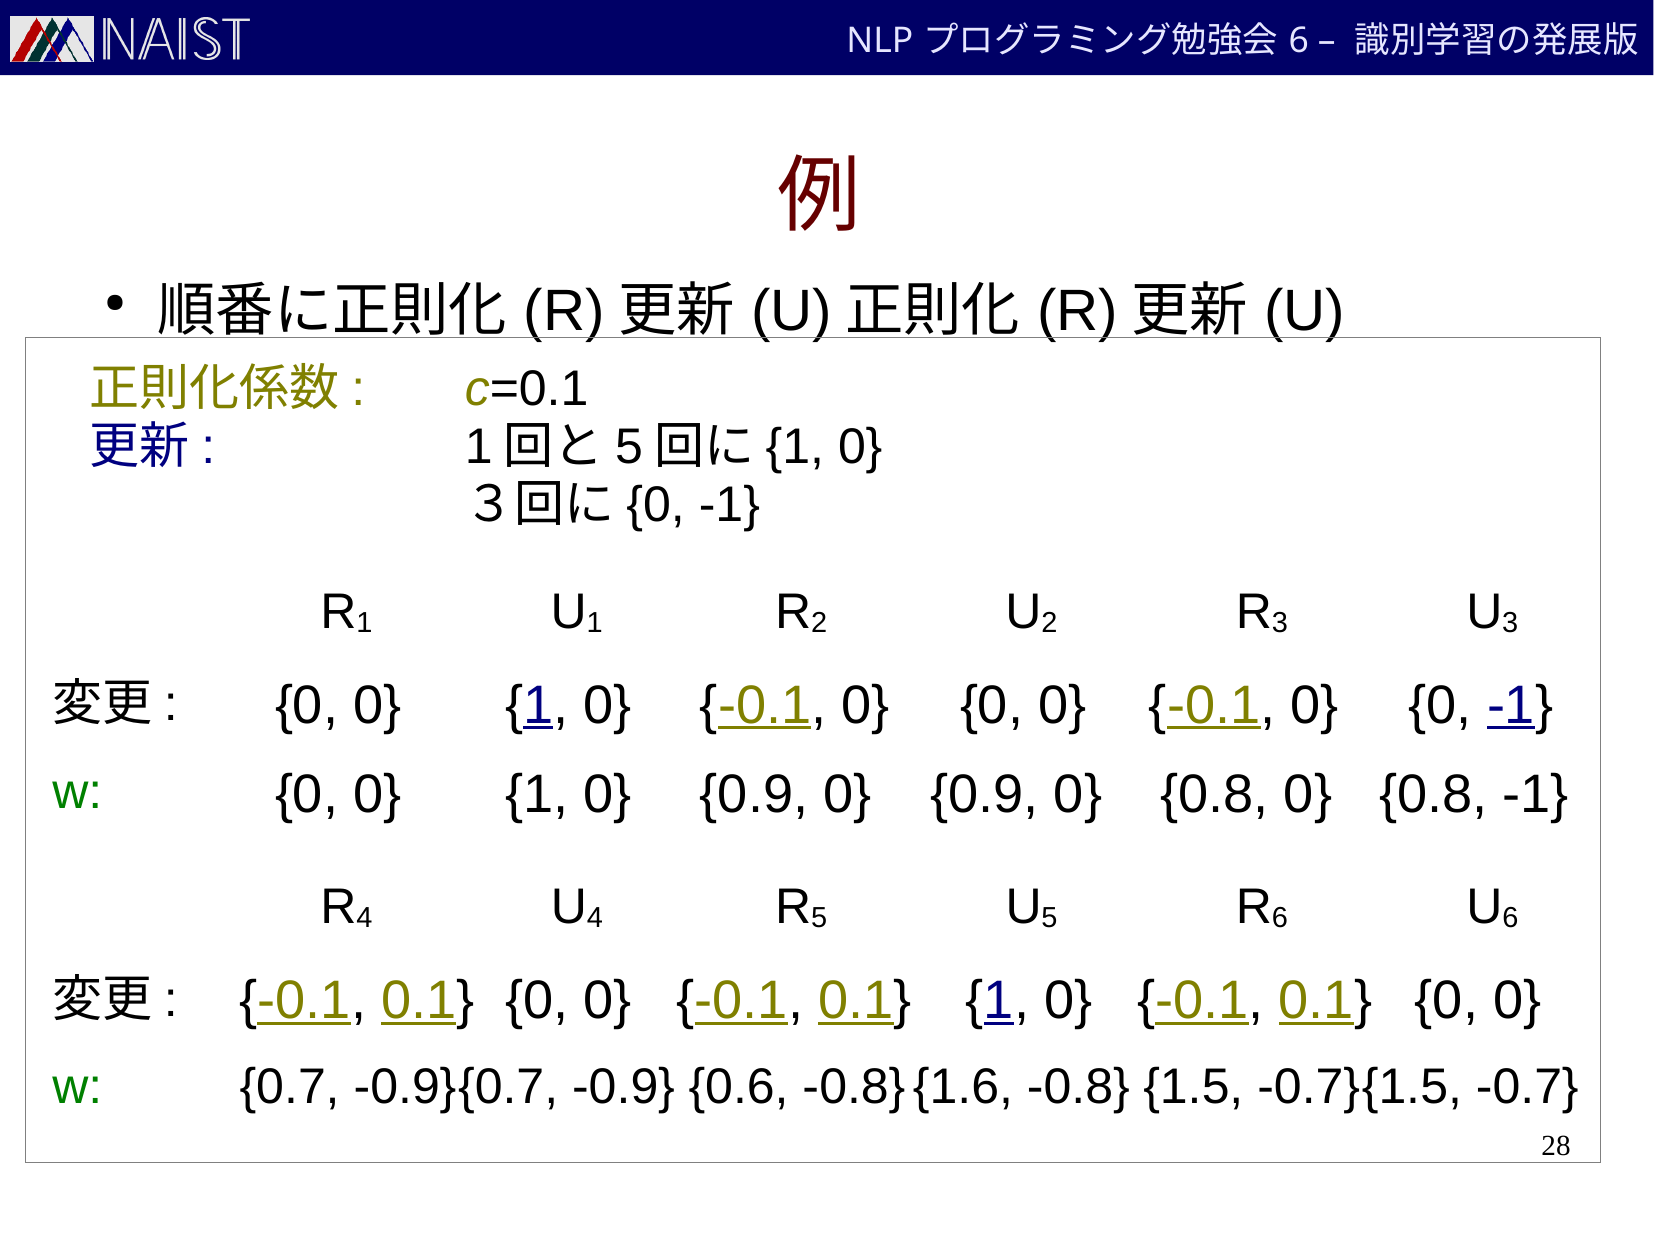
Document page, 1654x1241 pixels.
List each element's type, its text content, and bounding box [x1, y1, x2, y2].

text_box {0, 0} [1399, 962, 1557, 1038]
text_box {0.9, 0} [685, 755, 887, 831]
text_box R2 [760, 576, 843, 664]
title 例 [75, 92, 1564, 285]
text_box 変更: [37, 667, 193, 741]
text_box {-0.1, 0.1} [661, 962, 927, 1038]
text_box {1.6, -0.8} [898, 1051, 1128, 1122]
text_box {0.7, -0.9} [224, 1050, 443, 1122]
picture [102, 17, 251, 60]
text_box R6 [1221, 871, 1304, 959]
text_box {0, 0} [945, 667, 1102, 743]
text_box R4 [305, 871, 388, 959]
text_box U4 [535, 871, 618, 959]
text_box {0.7, -0.9} [443, 1050, 691, 1122]
text_box R3 [1221, 576, 1303, 664]
text_box {0.8, -1} [1364, 755, 1584, 831]
text_box {1, 0} [951, 962, 1108, 1038]
text_box R1 [305, 576, 388, 664]
text_box {1.5, -0.7} [1128, 1051, 1347, 1122]
text_box {0, 0} [490, 962, 647, 1038]
text_box {1, 0} [490, 667, 647, 743]
text_box 変更: [37, 962, 193, 1036]
text_box {0.6, -0.8} [673, 1051, 898, 1122]
text_box {0, -1} [1393, 667, 1569, 743]
text_box R5 [760, 871, 843, 959]
list 順番に正則化(R)更新(U)正則化(R)更新(U) [86, 262, 1613, 332]
text_box {-0.1, 0.1} [224, 962, 490, 1038]
text_box {1.5, -0.7} [1347, 1051, 1595, 1122]
text_box {0.9, 0} [915, 755, 1118, 831]
text_box w: [37, 1050, 118, 1122]
text_box {-0.1, 0.1} [1122, 962, 1388, 1038]
text_box {0, 0} [260, 667, 417, 743]
text_box 正則化係数: c=0.1 更新: 1回と5回に{1, 0} ３回に{0, -1} [75, 351, 898, 541]
text_box {0.8, 0} [1145, 755, 1348, 831]
text_box U1 [535, 576, 618, 664]
text_box U5 [990, 871, 1073, 959]
picture [10, 16, 94, 62]
text_box {-0.1, 0} [685, 667, 905, 743]
text_box U6 [1451, 871, 1534, 959]
text_box U3 [1451, 576, 1534, 664]
text_box w: [37, 755, 118, 827]
text_box U2 [990, 576, 1073, 664]
text_box {0, 0} [260, 755, 417, 831]
text_box {-0.1, 0} [1134, 667, 1354, 743]
text_box {1, 0} [490, 755, 647, 831]
